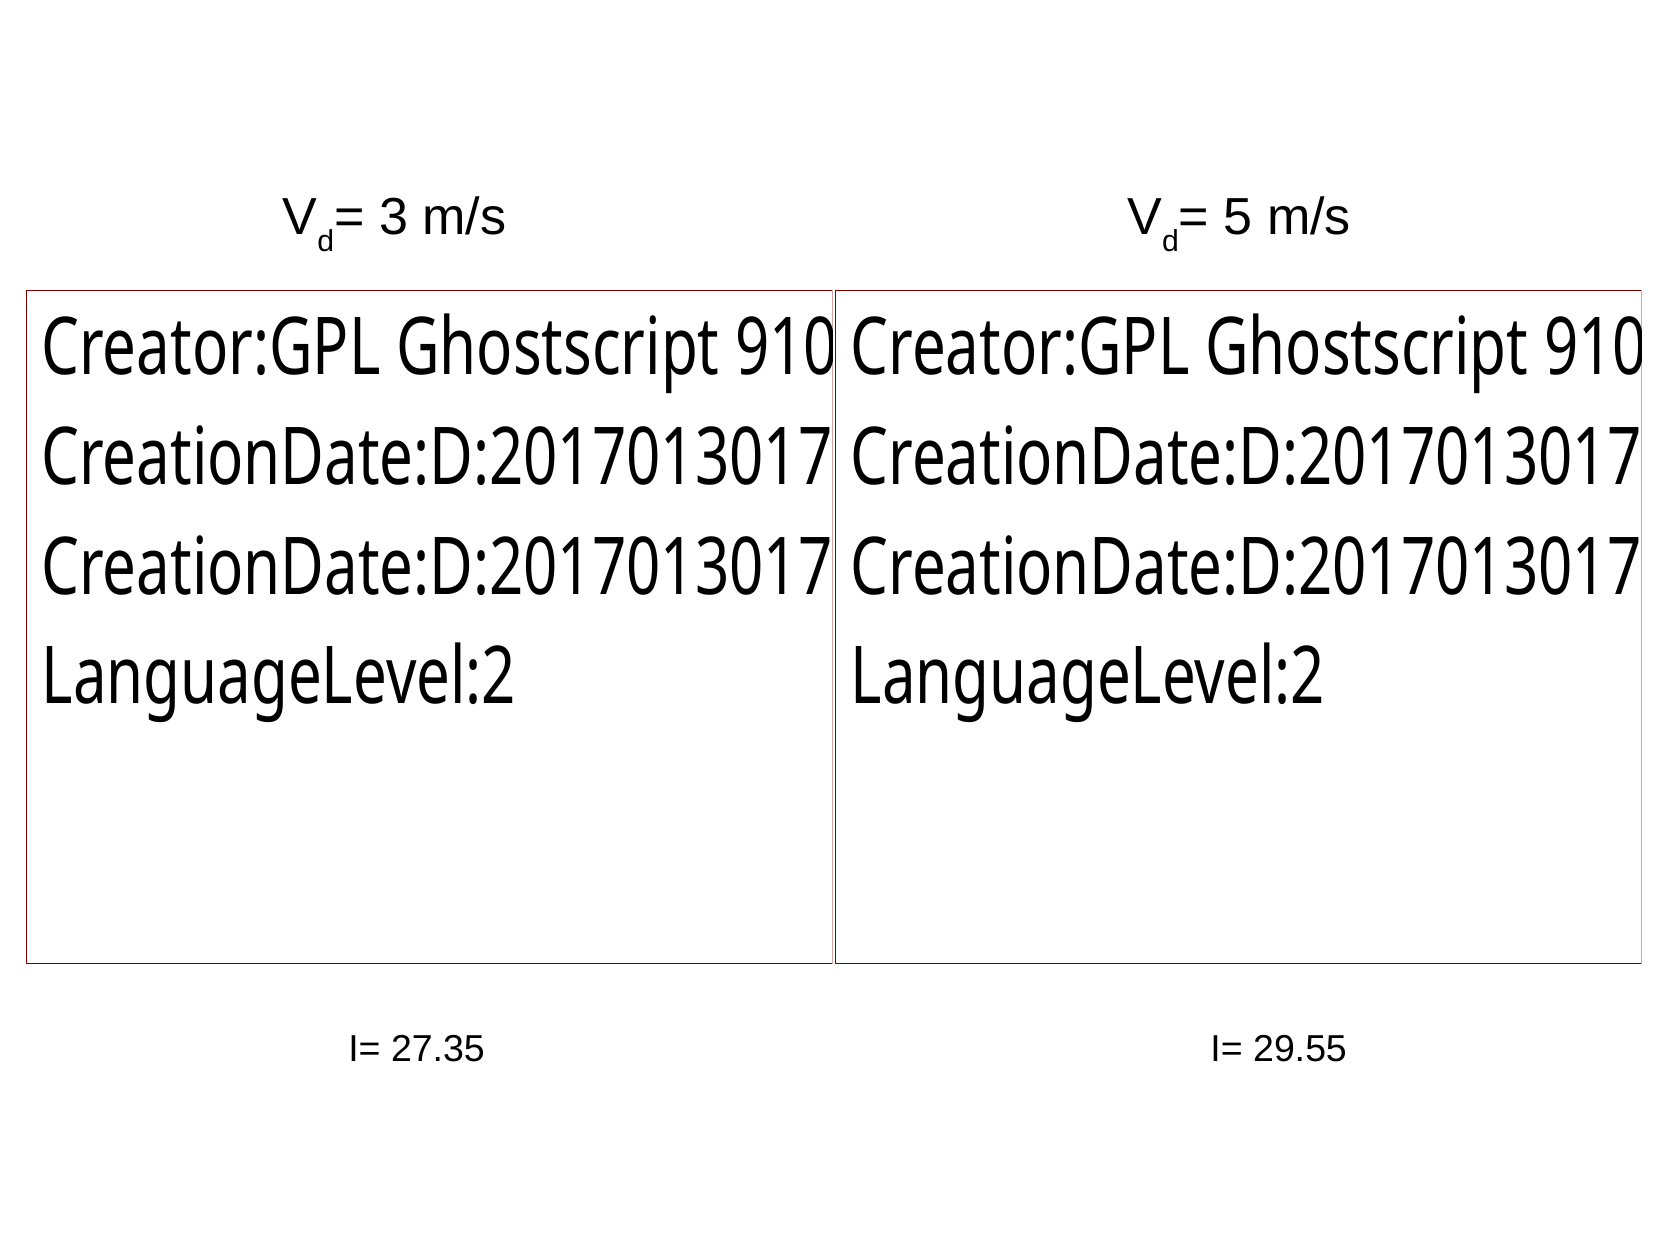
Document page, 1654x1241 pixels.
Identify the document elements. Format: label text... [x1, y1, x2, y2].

text_box Vd= 3 m/s [268, 180, 631, 266]
picture [22, 285, 1642, 964]
text_box I= 29.55 [1195, 1020, 1421, 1077]
text_box Vd= 5 m/s [1112, 180, 1471, 266]
text_box I= 27.35 [333, 1020, 559, 1077]
